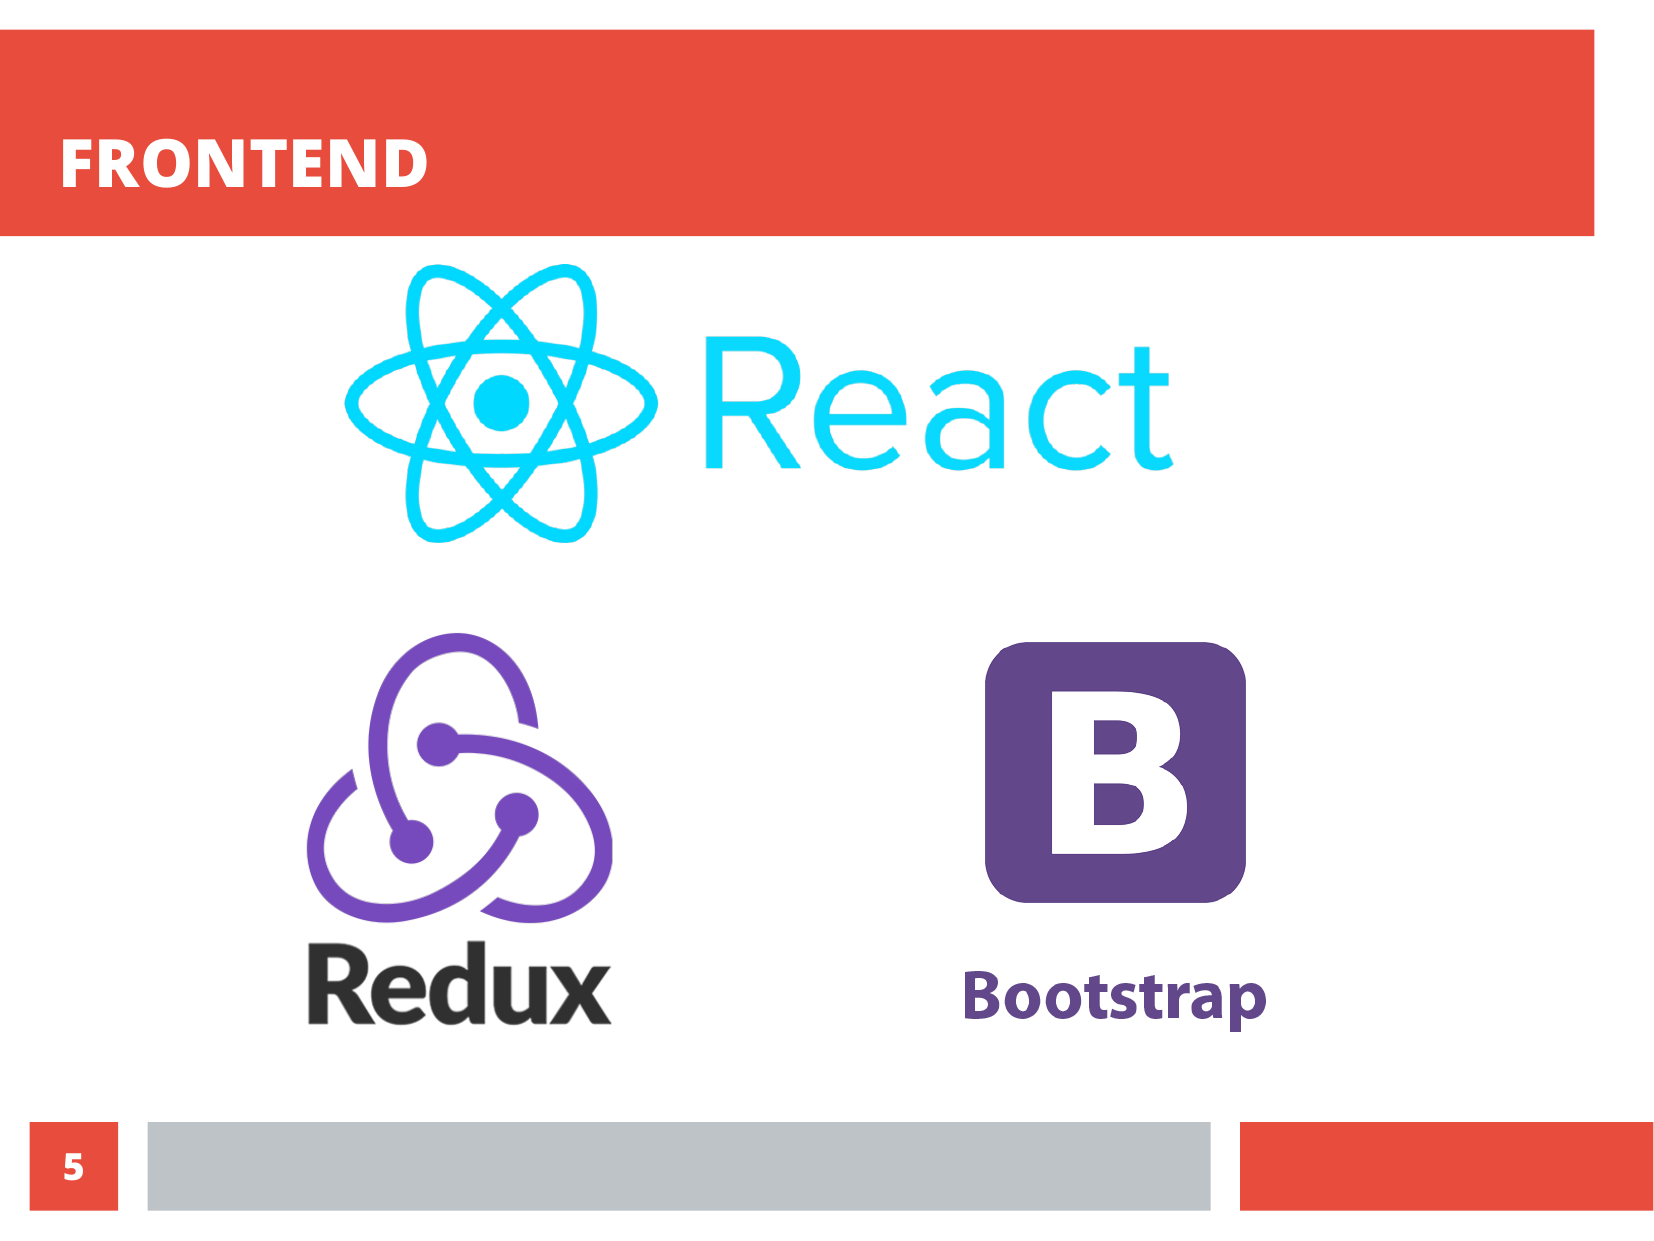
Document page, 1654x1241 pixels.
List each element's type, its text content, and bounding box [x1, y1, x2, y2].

picture [200, 206, 1356, 1087]
title FRONTEND [59, 59, 1595, 207]
